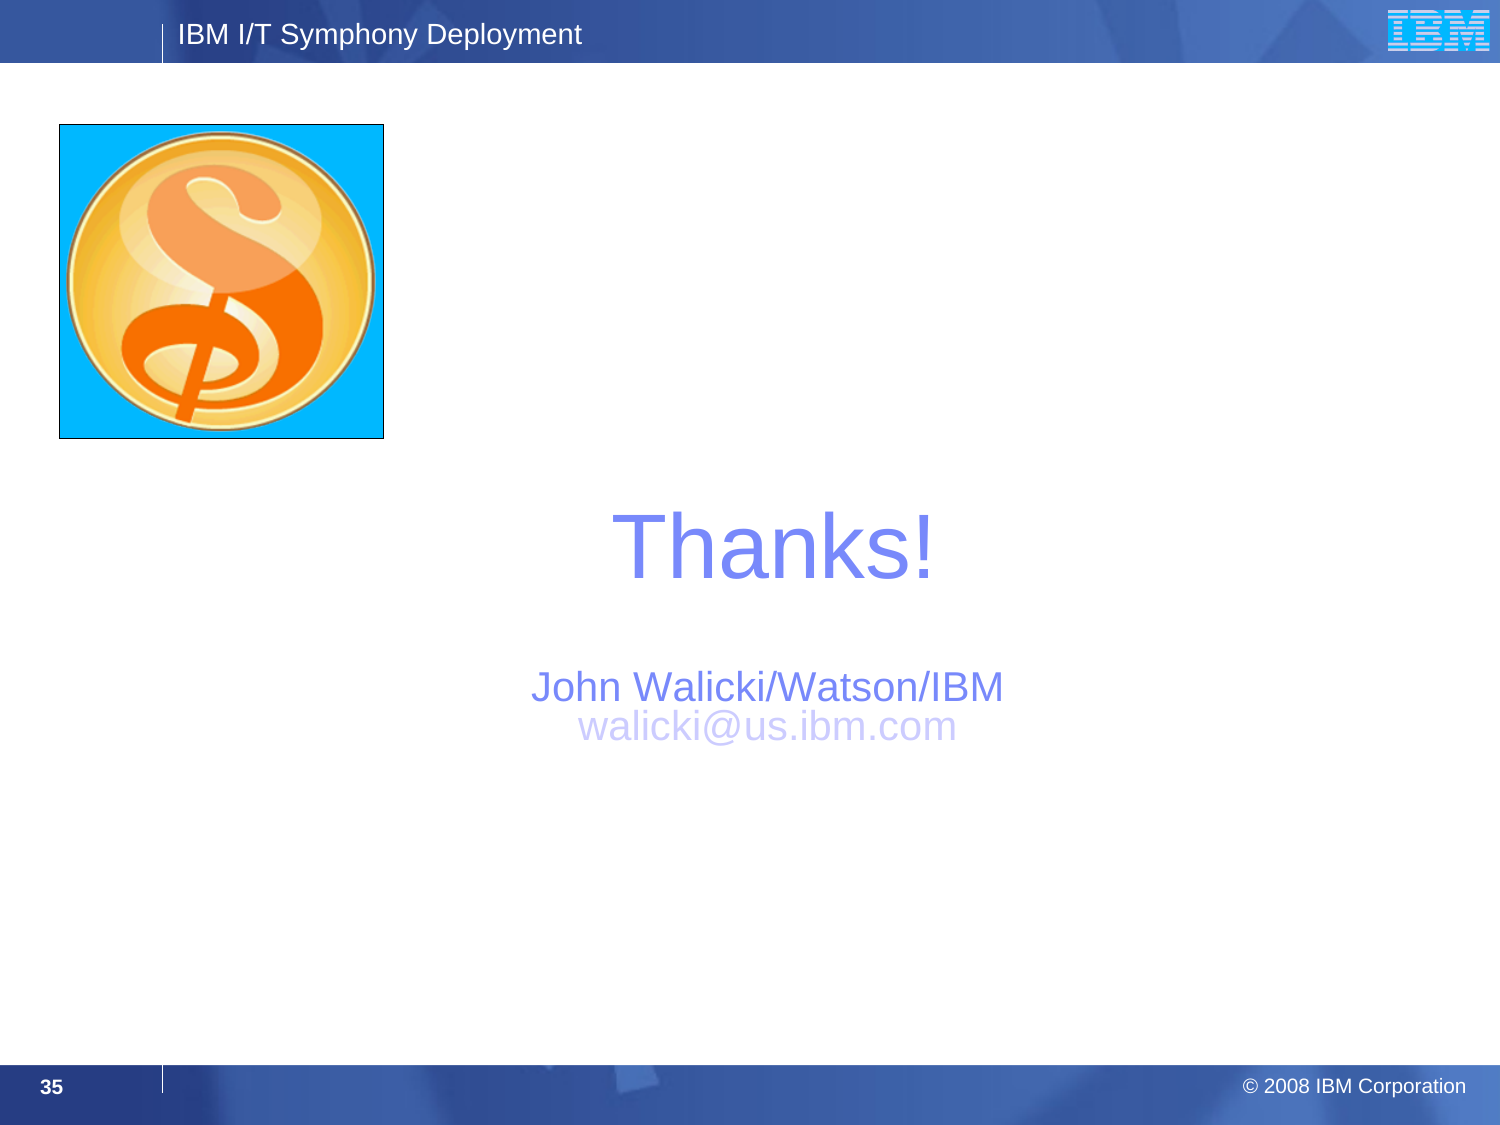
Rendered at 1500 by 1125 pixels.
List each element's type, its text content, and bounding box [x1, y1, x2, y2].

picture [67, 132, 375, 431]
text_box John Walicki/Watson/IBM walicki@us.ibm.com [94, 637, 1441, 788]
title Thanks! [98, 476, 1451, 599]
